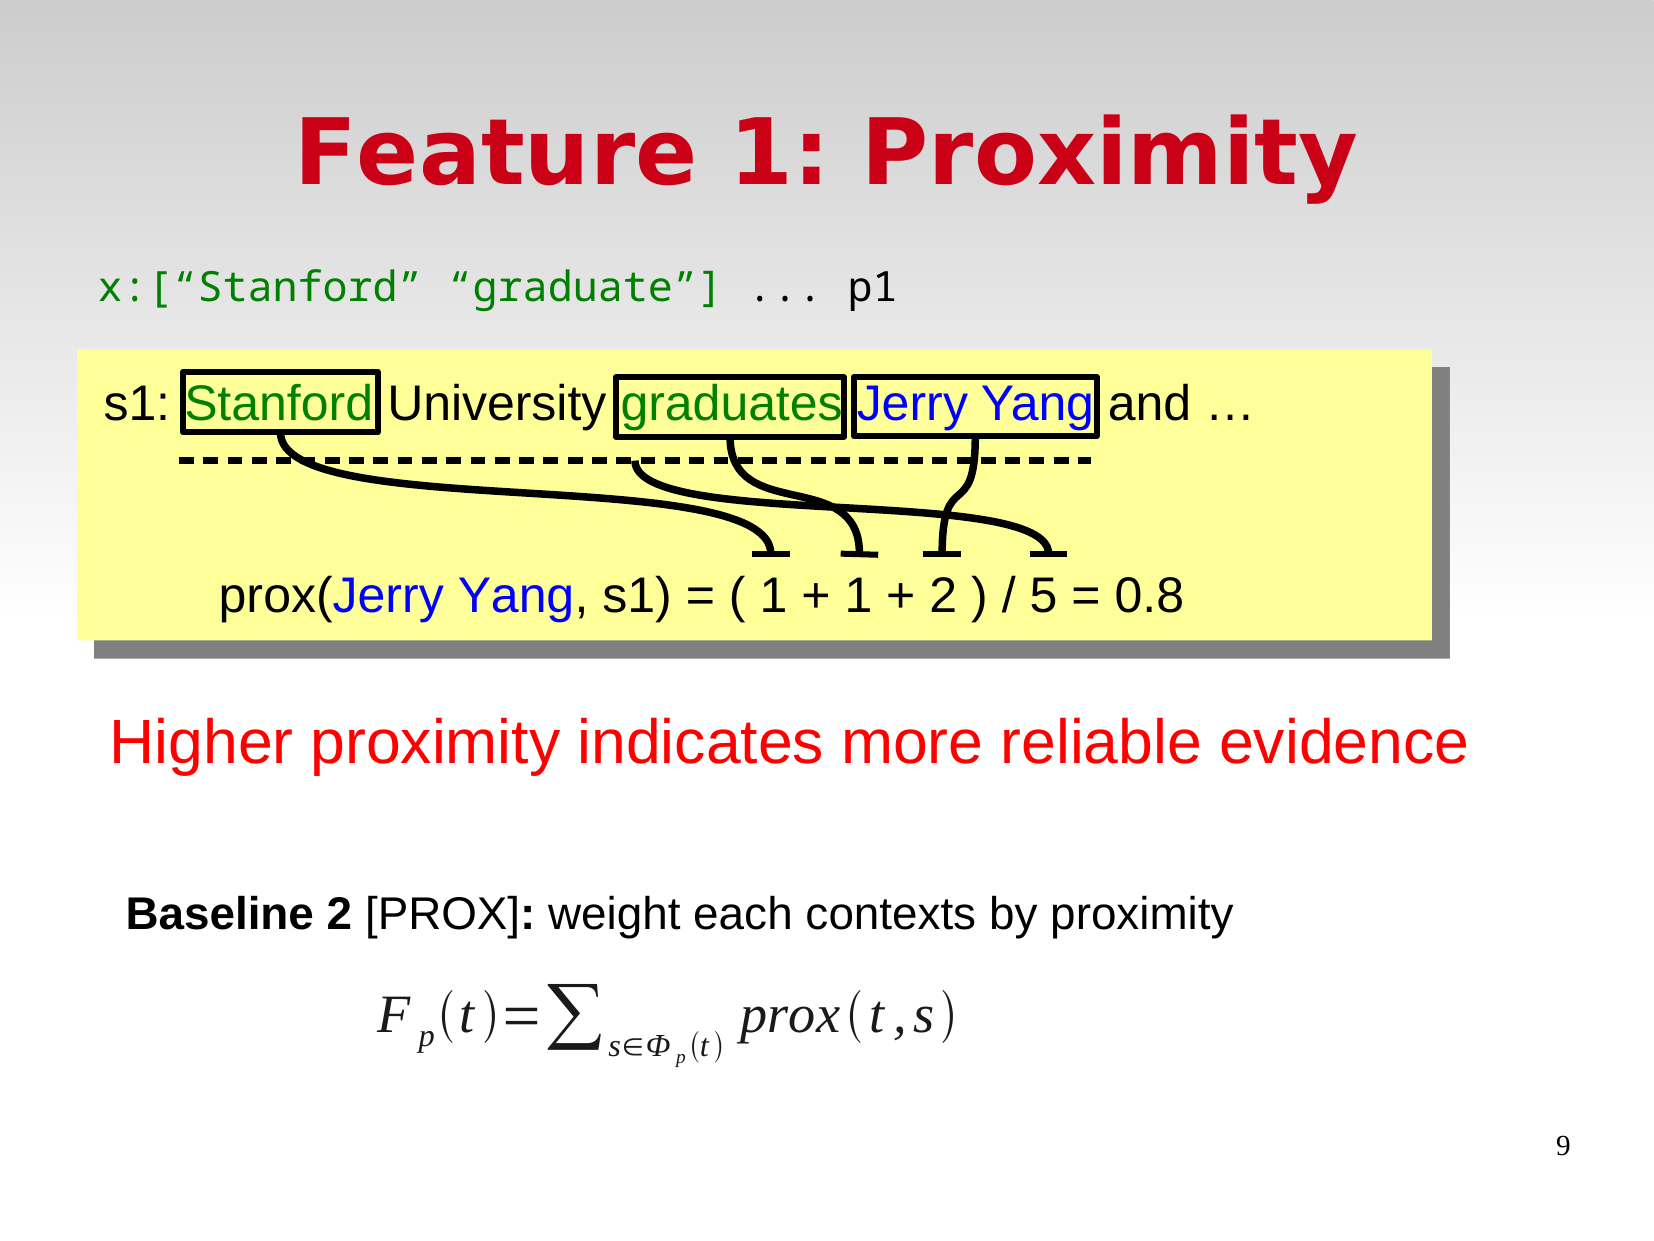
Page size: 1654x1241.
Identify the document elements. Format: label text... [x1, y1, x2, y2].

text_box s1: Stanford University graduates Jerry Yang and … [88, 367, 1285, 439]
title Feature 1: Proximity [82, 56, 1571, 250]
text_box s1: Stanford University graduates Jerry Yang and … [619, 380, 841, 434]
text_box [77, 349, 1432, 641]
text_box s1: Stanford University graduates Jerry Yang and … [186, 375, 375, 429]
text_box Baseline 2 [PROX]: weight each contexts by proximity [110, 880, 1255, 955]
text_box s1: Stanford University graduates Jerry Yang and … [857, 380, 1094, 433]
title prox(Jerry Yang, s1) = ( 1 + 1 + 2 ) / 5 = 0.8 [218, 554, 1203, 635]
text_box Higher proximity indicates more reliable evidence [94, 699, 1563, 785]
text_box x:[“Stanford” “graduate”] ... p1 [82, 249, 921, 313]
chart [360, 978, 970, 1069]
